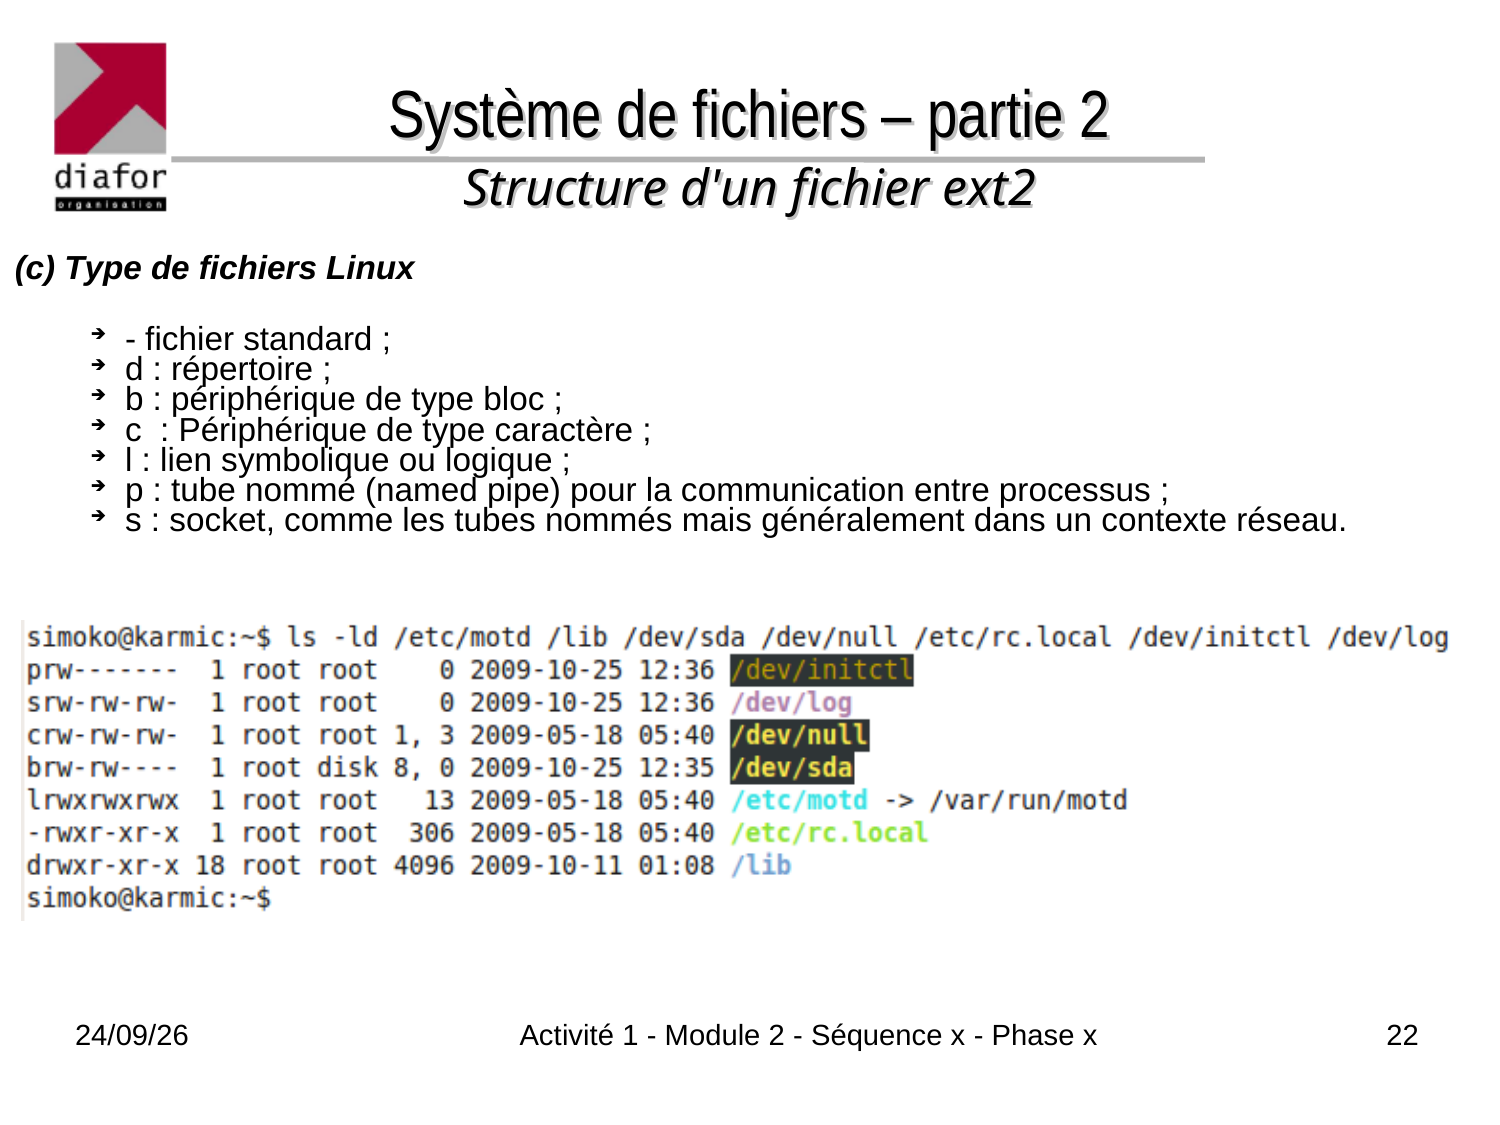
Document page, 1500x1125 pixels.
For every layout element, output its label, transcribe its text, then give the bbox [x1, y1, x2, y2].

text_box - fichier standard ; d : répertoire ; b : périphérique de type bloc ; c : Périphérique de type caractère ; l : lien symbolique ou logique ; p : tube nommé (named pipe) pour la communication entre processus ; s : socket, comme les tubes nommés mais généralement dans un contexte réseau. [0, 278, 1365, 543]
title Système de fichiers – partie 2 Structure d'un fichier ext2 [75, 45, 1426, 250]
picture [53, 42, 168, 213]
text_box (c) Type de fichiers Linux [0, 248, 431, 294]
picture [21, 620, 1465, 921]
